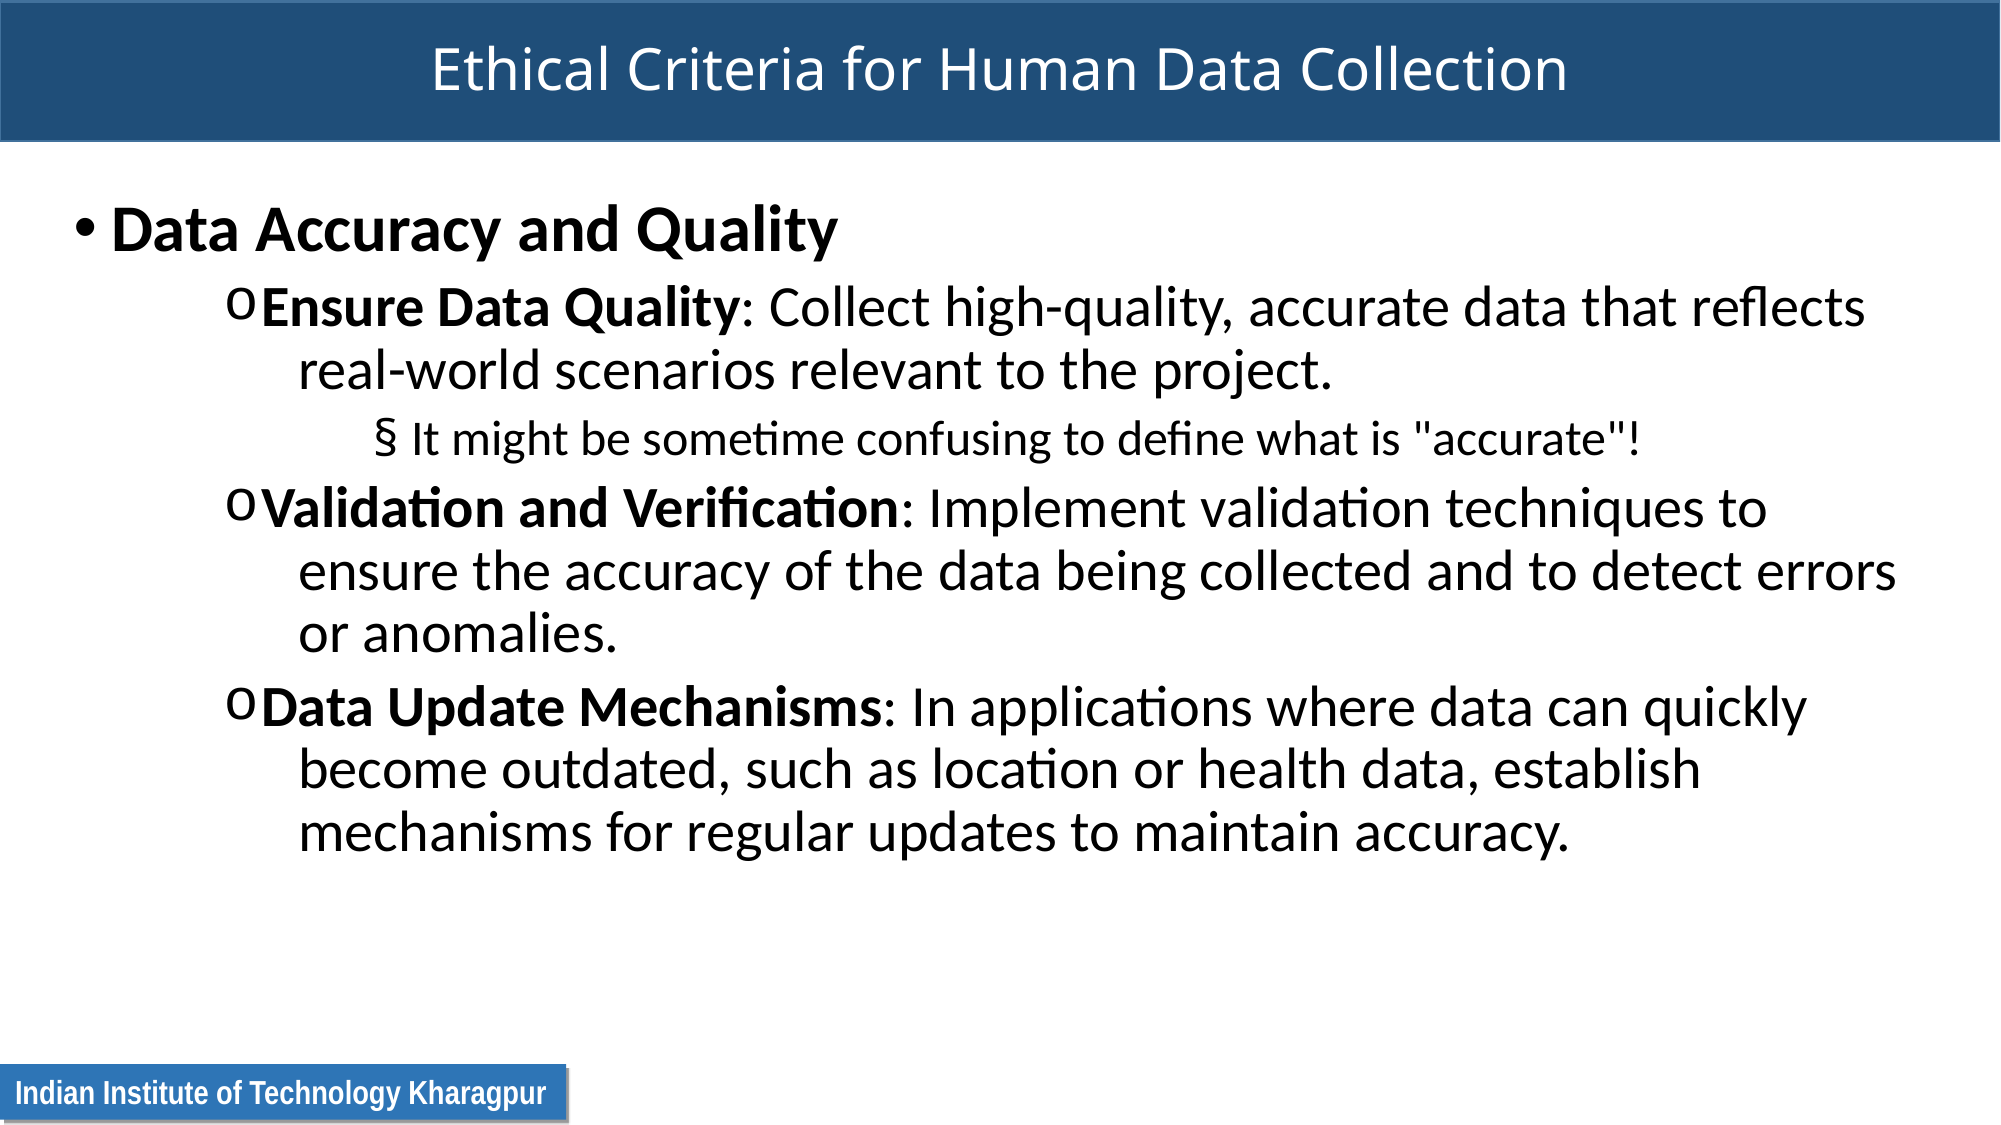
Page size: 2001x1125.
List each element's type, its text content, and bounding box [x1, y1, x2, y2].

list Data Accuracy and Quality Ensure Data Quality: Collect high-quality, accurate data that reflects real-world scenarios relevant to the project. It might be sometime confusing to define what is "accurate"! Validation and Verification: Implement validation techniques to ensure the accuracy of the data being collected and to detect errors or anomalies. Data Update Mechanisms: In applications where data can quickly become outdated, such as location or health data, establish mechanisms for regular updates to maintain accuracy. [58, 186, 1954, 1065]
title Ethical Criteria for Human Data Collection [0, 1, 2000, 141]
